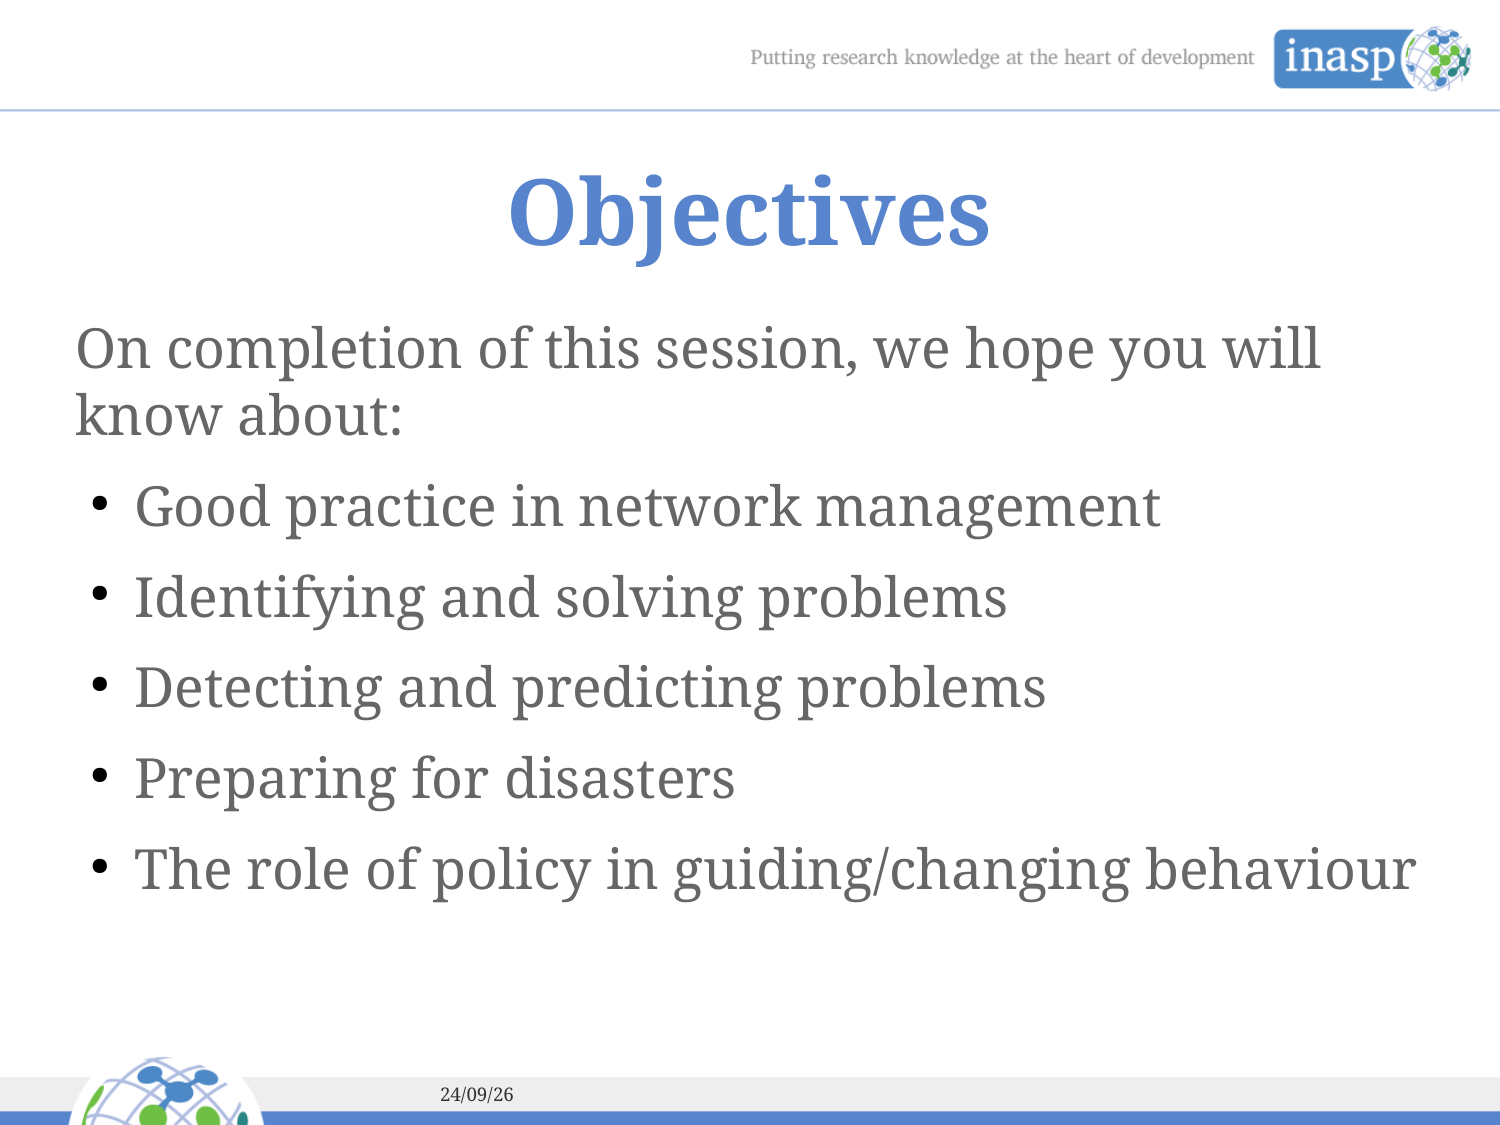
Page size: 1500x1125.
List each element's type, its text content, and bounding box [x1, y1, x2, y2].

list On completion of this session, we hope you will know about: Good practice in network management Identifying and solving problems Detecting and predicting problems Preparing for disasters The role of policy in guiding/changing behaviour [75, 313, 1426, 967]
title Objectives [75, 129, 1426, 313]
picture [0, 0, 1500, 1125]
